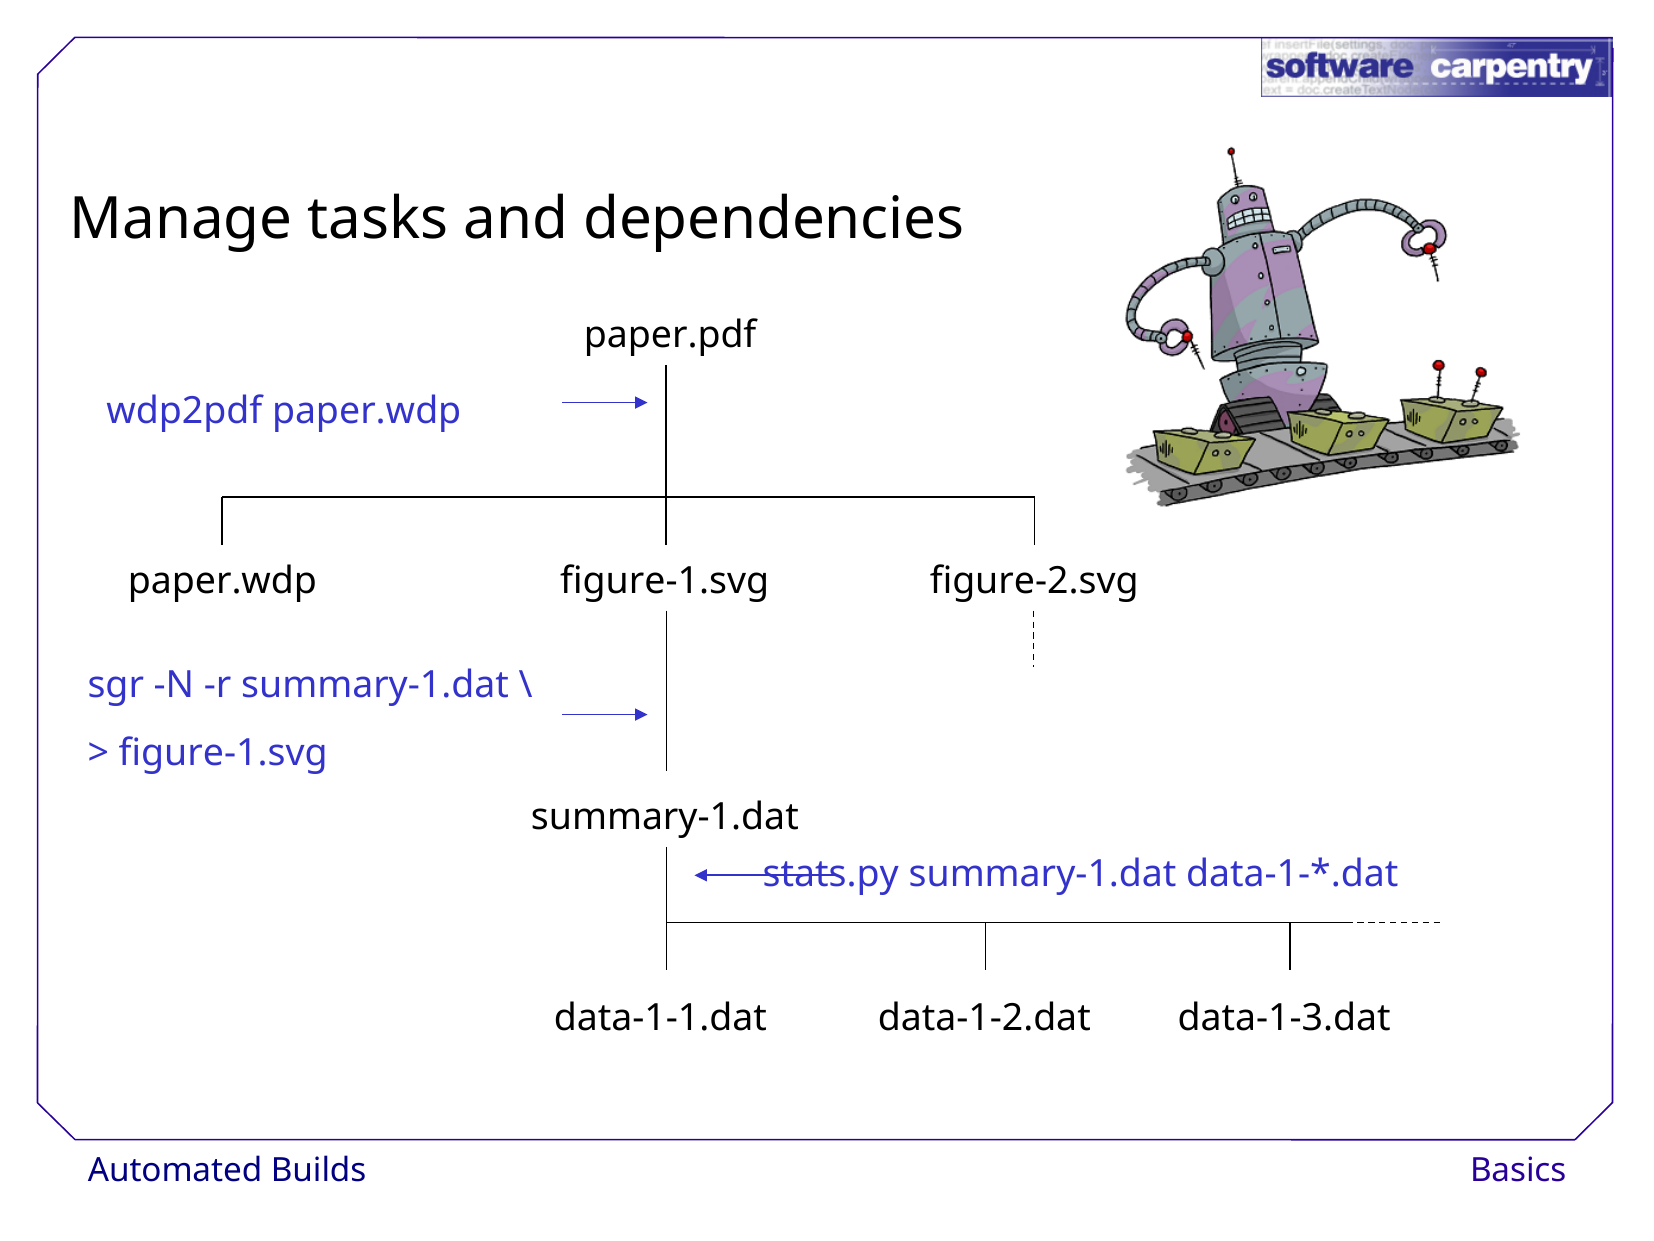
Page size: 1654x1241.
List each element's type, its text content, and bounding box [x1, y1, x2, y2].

text_box data-1-2.dat [788, 962, 1181, 1046]
text_box data-1-3.dat [1181, 962, 1481, 1046]
text_box figure-1.svg [470, 525, 839, 609]
text_box paper.pdf [589, 329, 601, 345]
text_box paper.pdf [494, 279, 847, 363]
text_box figure-2.svg [839, 525, 1229, 609]
text_box sgr -N -r summary-1.dat \ > figure-1.svg [72, 630, 698, 781]
text_box paper.wdp [38, 525, 408, 609]
text_box summary-1.dat [441, 761, 889, 845]
text_box Manage tasks and dependencies [54, 138, 1110, 259]
text_box data-1-1.dat [464, 962, 788, 1046]
text_box stats.py summary-1.dat data-1-*.dat [747, 818, 1564, 902]
text_box wdp2pdf paper.wdp [91, 355, 637, 439]
text_box paper.pdf [633, 329, 645, 345]
picture [1110, 128, 1526, 522]
picture [1261, 39, 1613, 97]
